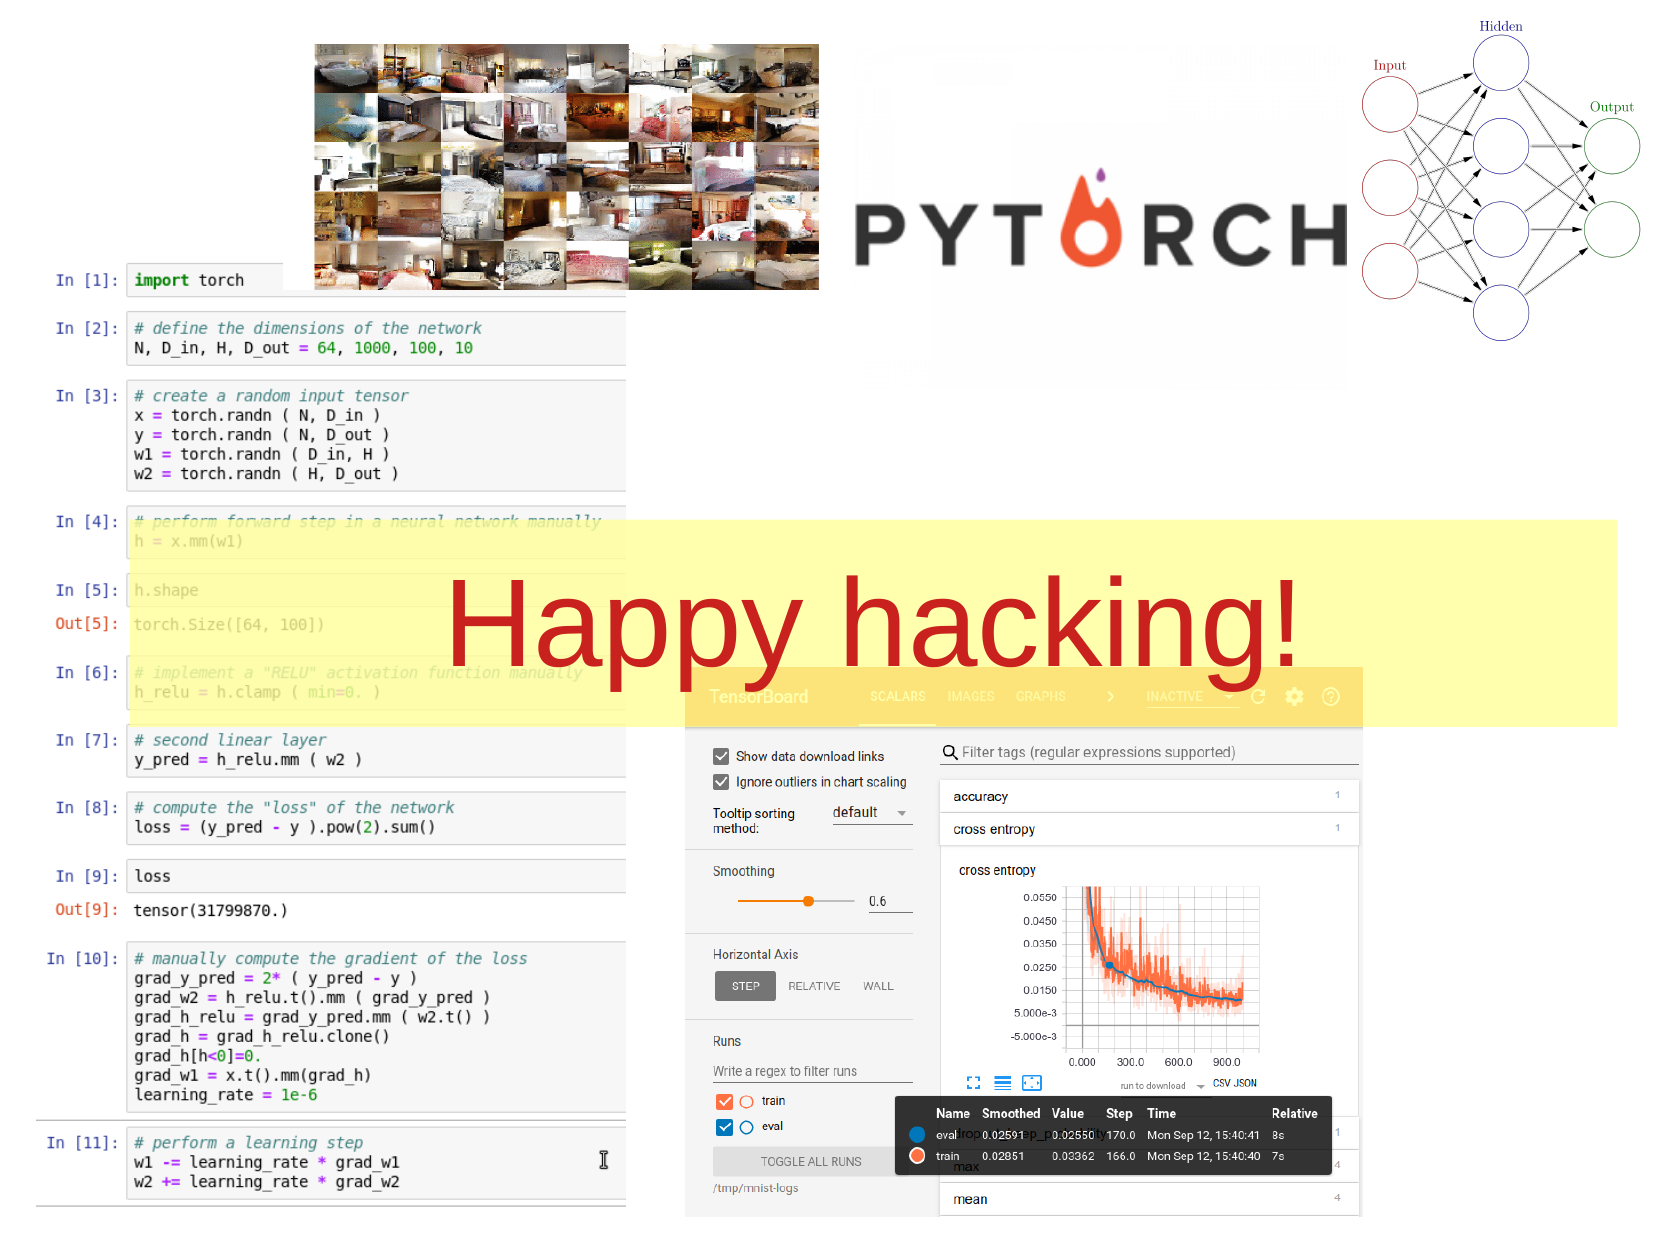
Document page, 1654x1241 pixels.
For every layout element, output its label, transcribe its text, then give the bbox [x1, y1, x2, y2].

picture [36, 23, 833, 1217]
title Happy hacking! [129, 519, 1618, 727]
picture [685, 727, 1363, 1217]
picture [854, 45, 1347, 390]
picture [1362, 19, 1641, 355]
